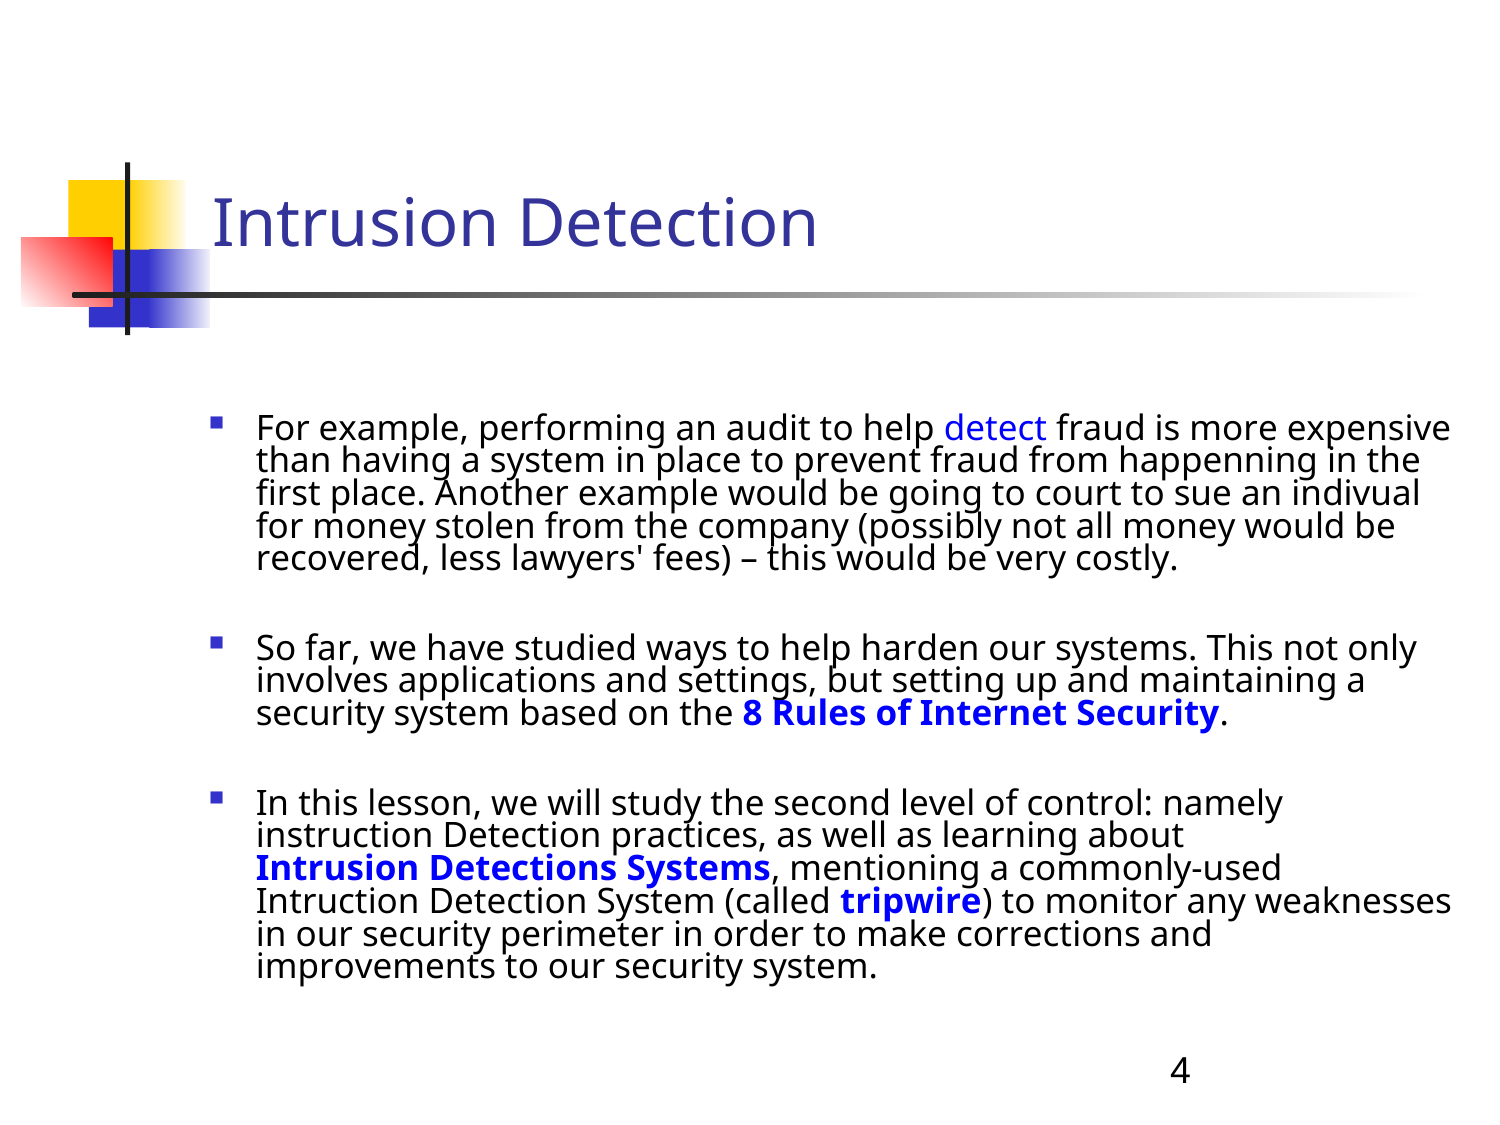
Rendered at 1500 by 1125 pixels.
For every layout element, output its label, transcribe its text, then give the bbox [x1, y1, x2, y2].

list For example, performing an audit to help detect fraud is more expensive than having a system in place to prevent fraud from happenning in the first place. Another example would be going to court to sue an indivual for money stolen from the company (possibly not all money would be recovered, less lawyers' fees) – this would be very costly. So far, we have studied ways to help harden our systems. This not only involves applications and settings, but setting up and maintaining a security system based on the 8 Rules of Internet Security. In this lesson, we will study the second level of control: namely instruction Detection practices, as well as learning about Intrusion Detections Systems, mentioning a commonly-used Intruction Detection System (called tripwire) to monitor any weaknesses in our security perimeter in order to make corrections and improvements to our security system. [193, 331, 1469, 1007]
title Intrusion Detection [198, 29, 1477, 270]
